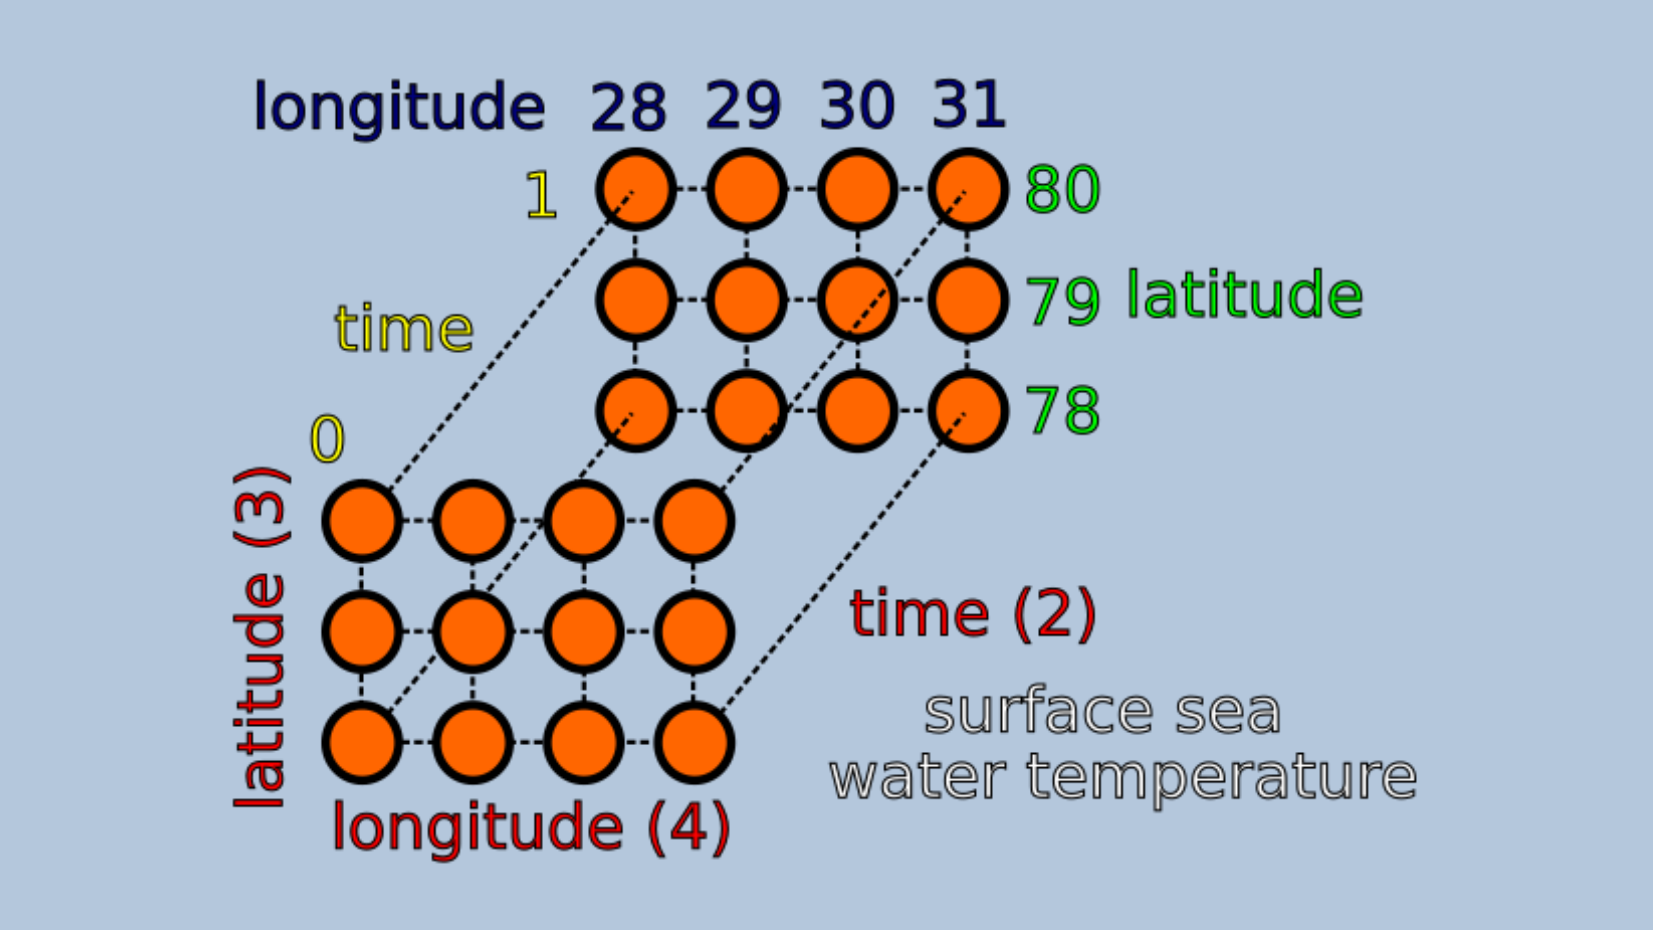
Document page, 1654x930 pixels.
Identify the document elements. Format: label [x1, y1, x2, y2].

picture [139, 0, 1455, 930]
